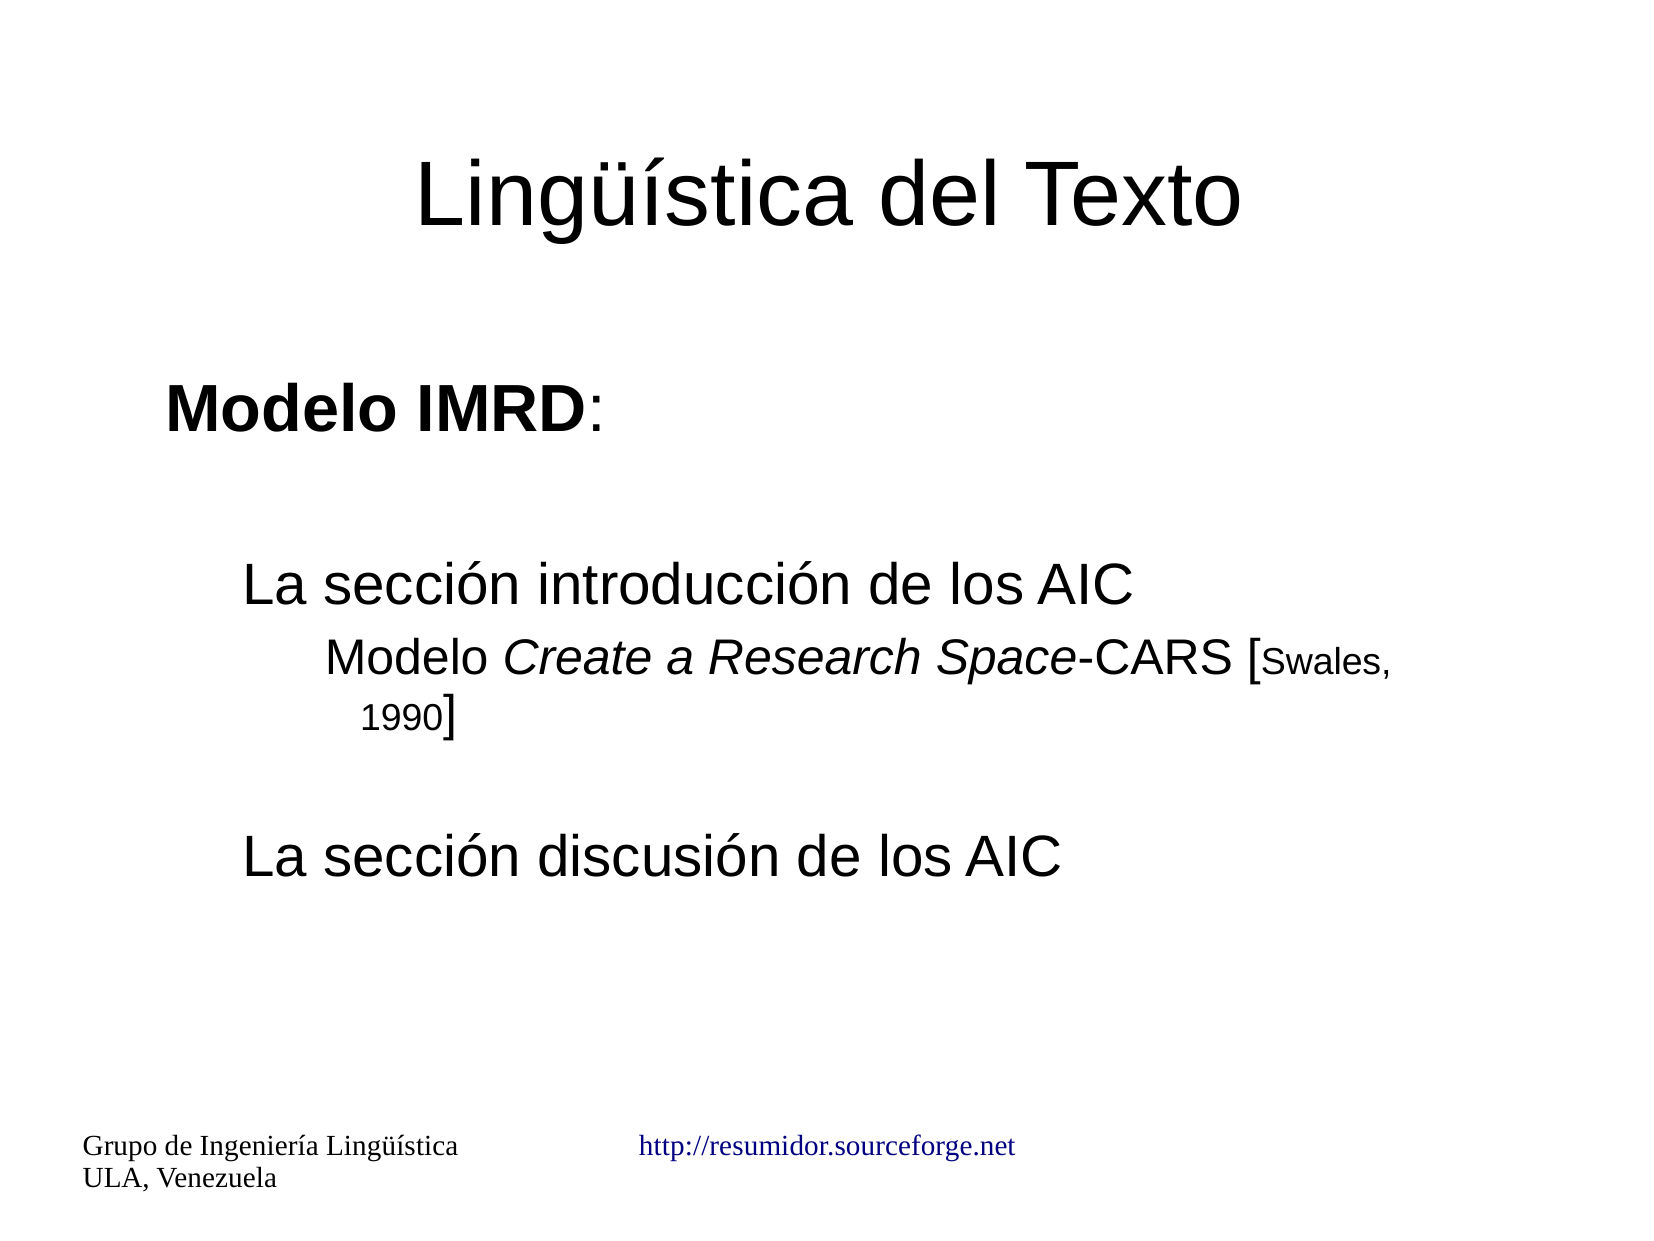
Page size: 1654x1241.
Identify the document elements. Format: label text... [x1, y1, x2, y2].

title Lingüística del Texto [225, 99, 1436, 288]
list Modelo IMRD: La sección introducción de los AIC Modelo Create a Research Space-CARS [Swales, 1990] La sección discusión de los AIC [132, 363, 1439, 1000]
